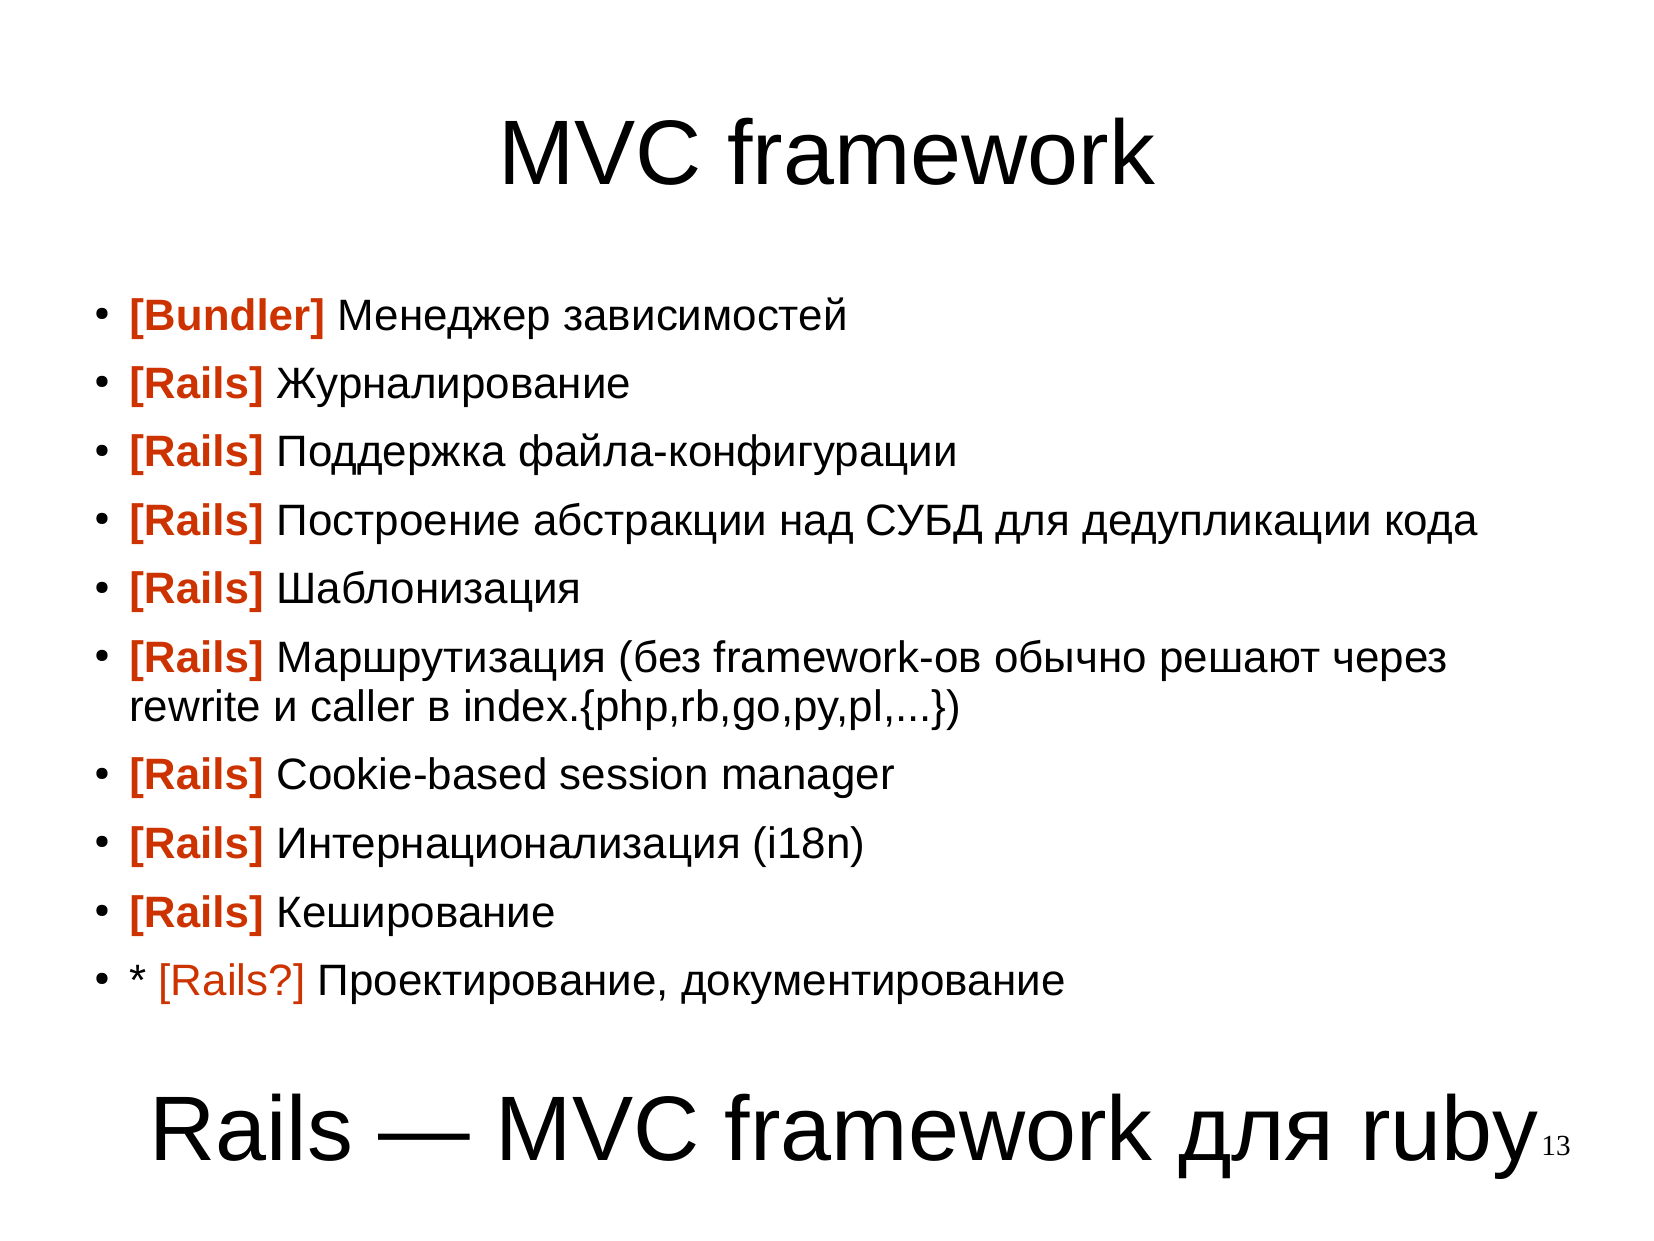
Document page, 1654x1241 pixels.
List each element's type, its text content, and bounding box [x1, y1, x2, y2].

title MVC framework [82, 49, 1572, 257]
list [Bundler] Менеджер зависимостей [Rails] Журналирование [Rails] Поддержка файла-конфигурации [Rails] Построение абстракции над СУБД для дедупликации кода [Rails] Шаблонизация [Rails] Маршрутизация (без framework-ов обычно решают через rewrite и caller в index.{php,rb,go,py,pl,...}) [Rails] Cookie-based session manager [Rails] Интернационализация (i18n) [Rails] Кеширование * [Rails?] Проектирование, документирование [82, 290, 1571, 1010]
text_box Rails — MVC framework для ruby [134, 1069, 1556, 1188]
